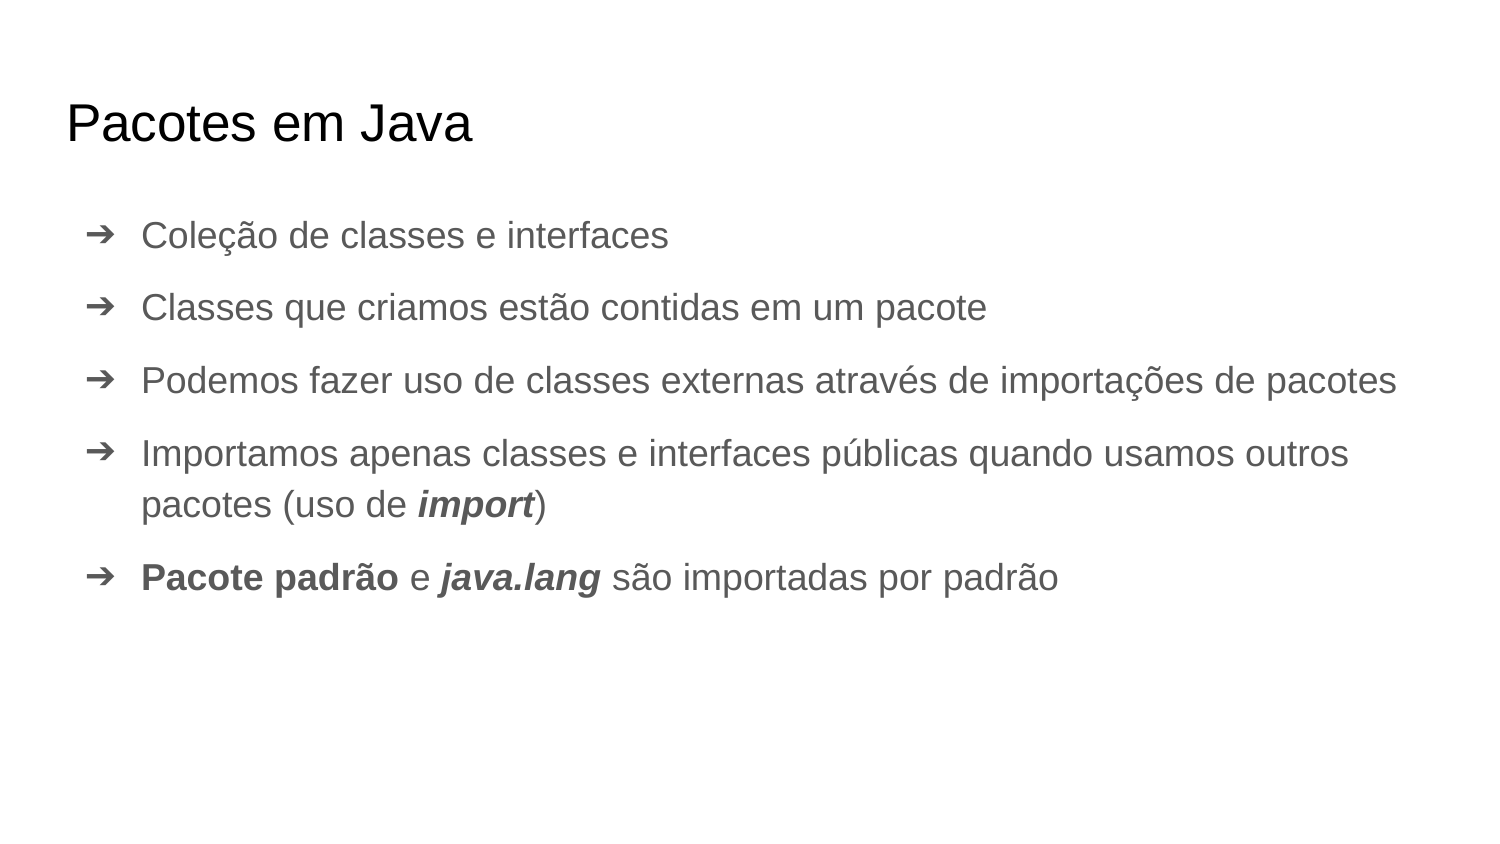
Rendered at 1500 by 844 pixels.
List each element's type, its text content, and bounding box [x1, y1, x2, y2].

title Pacotes em Java [51, 72, 1449, 167]
list Coleção de classes e interfaces Classes que criamos estão contidas em um pacote Podemos fazer uso de classes externas através de importações de pacotes Importamos apenas classes e interfaces públicas quando usamos outros pacotes (uso de import) Pacote padrão e java.lang são importadas por padrão [51, 189, 1449, 750]
